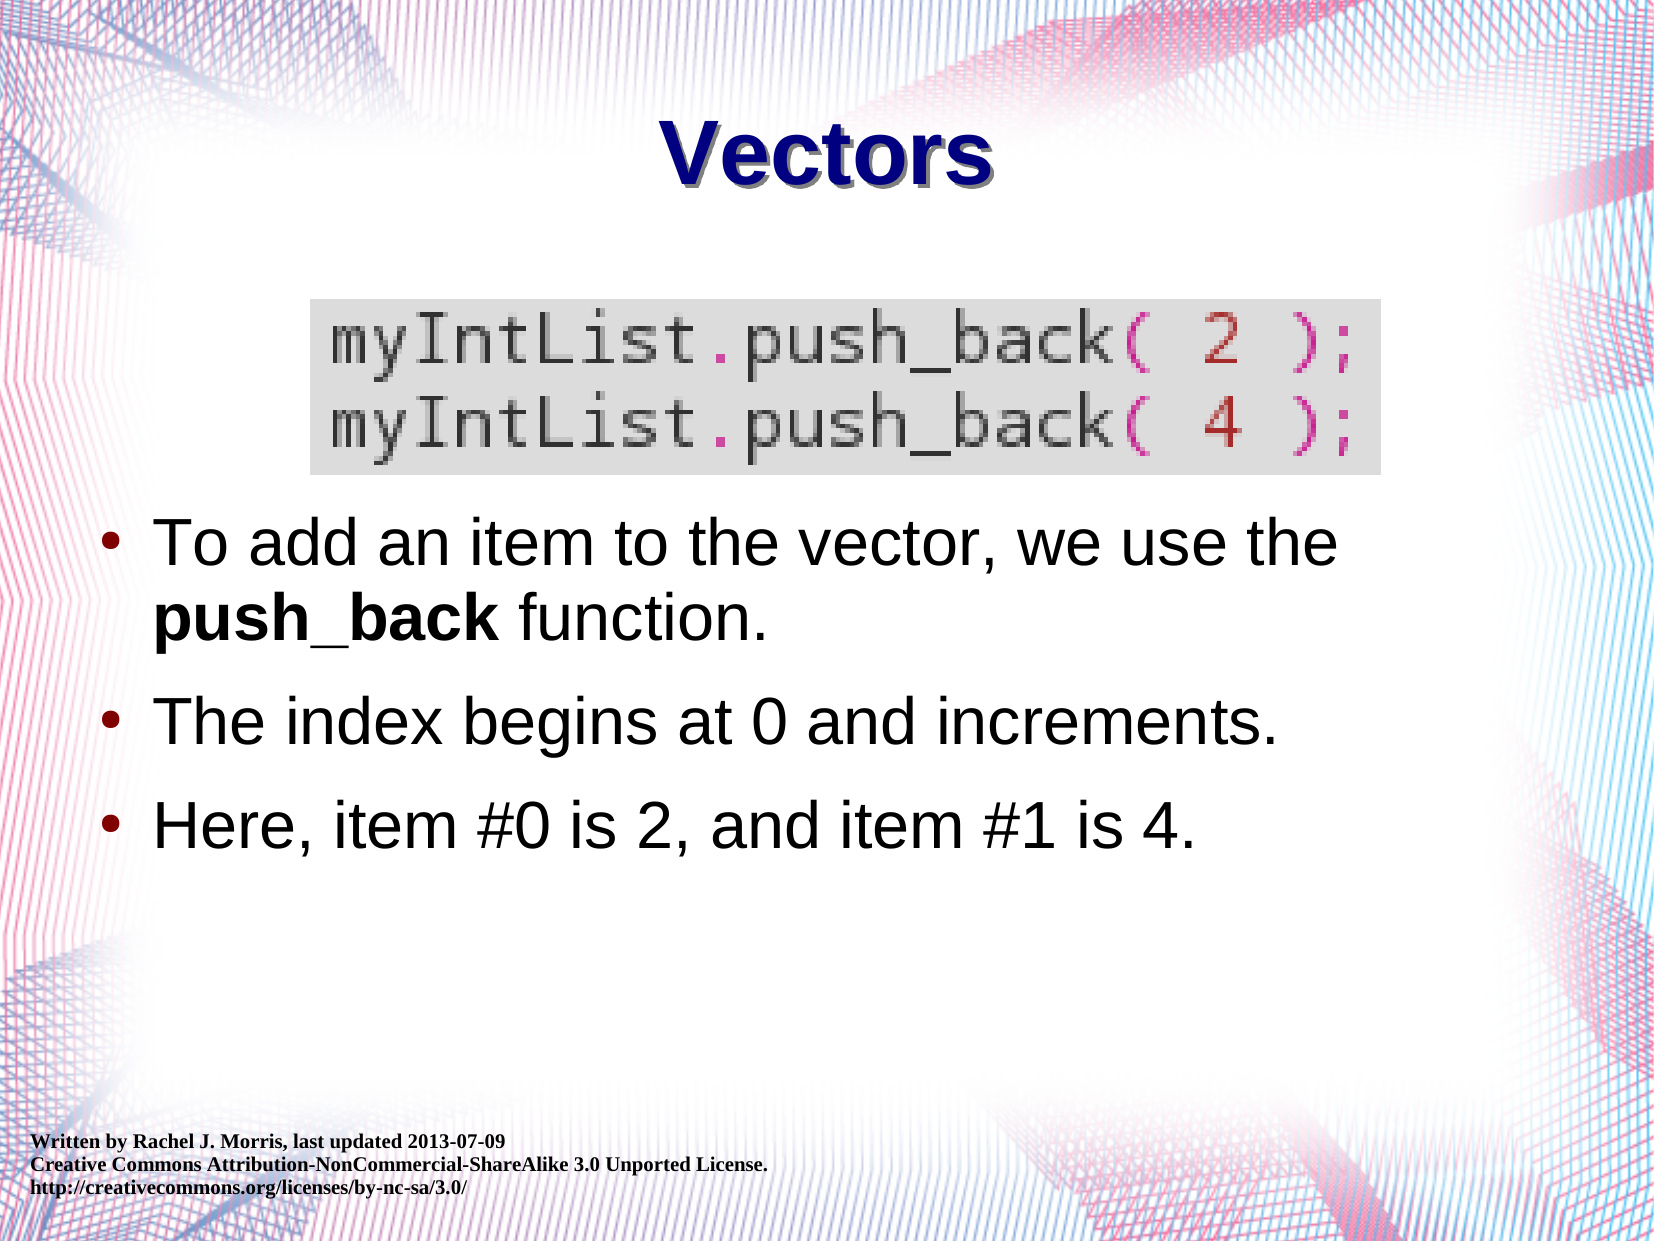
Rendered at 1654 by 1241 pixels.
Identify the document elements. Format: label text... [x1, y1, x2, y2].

list To add an item to the vector, we use the push_back function. The index begins at 0 and increments. Here, item #0 is 2, and item #1 is 4. [81, 504, 1570, 864]
title Vectors [82, 49, 1571, 257]
picture [0, 0, 1654, 1241]
